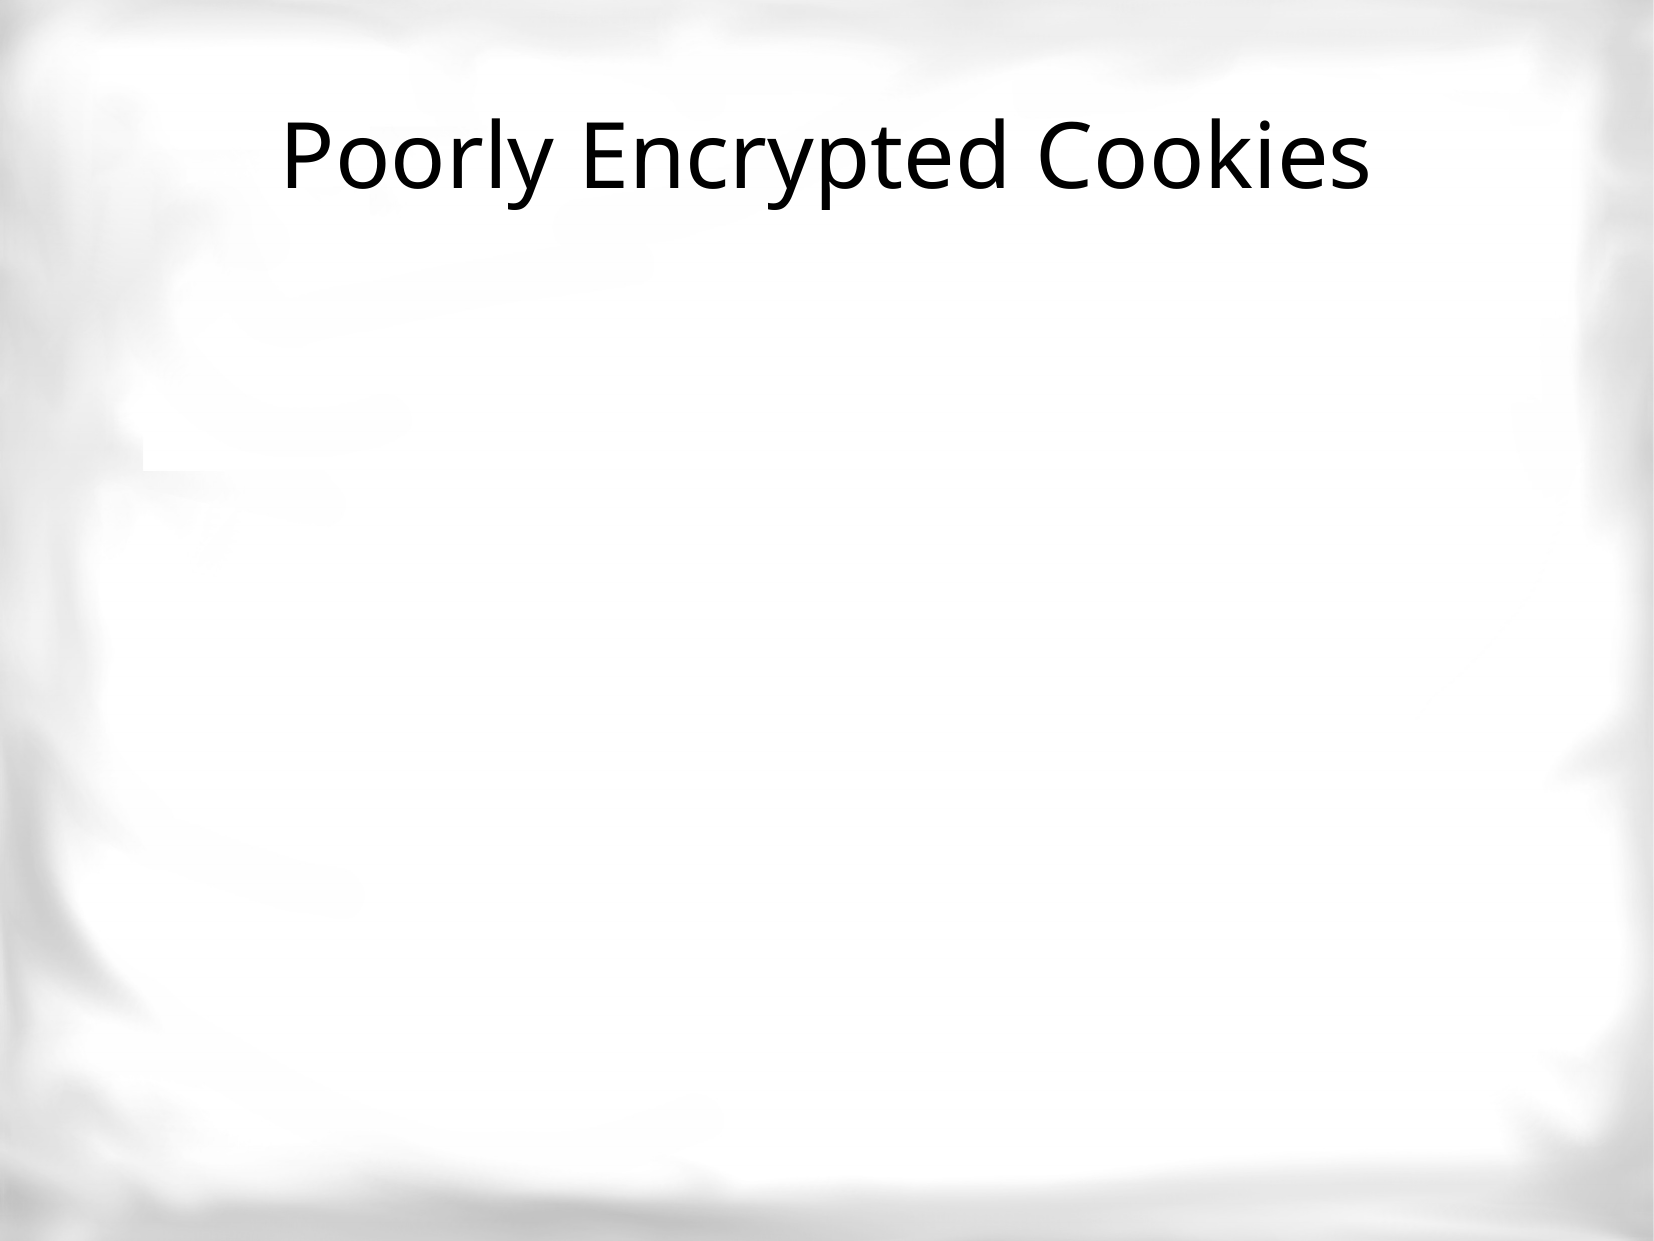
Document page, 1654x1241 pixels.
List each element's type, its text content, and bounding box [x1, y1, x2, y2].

title Poorly Encrypted Cookies [82, 49, 1571, 257]
picture [0, 0, 1654, 1241]
